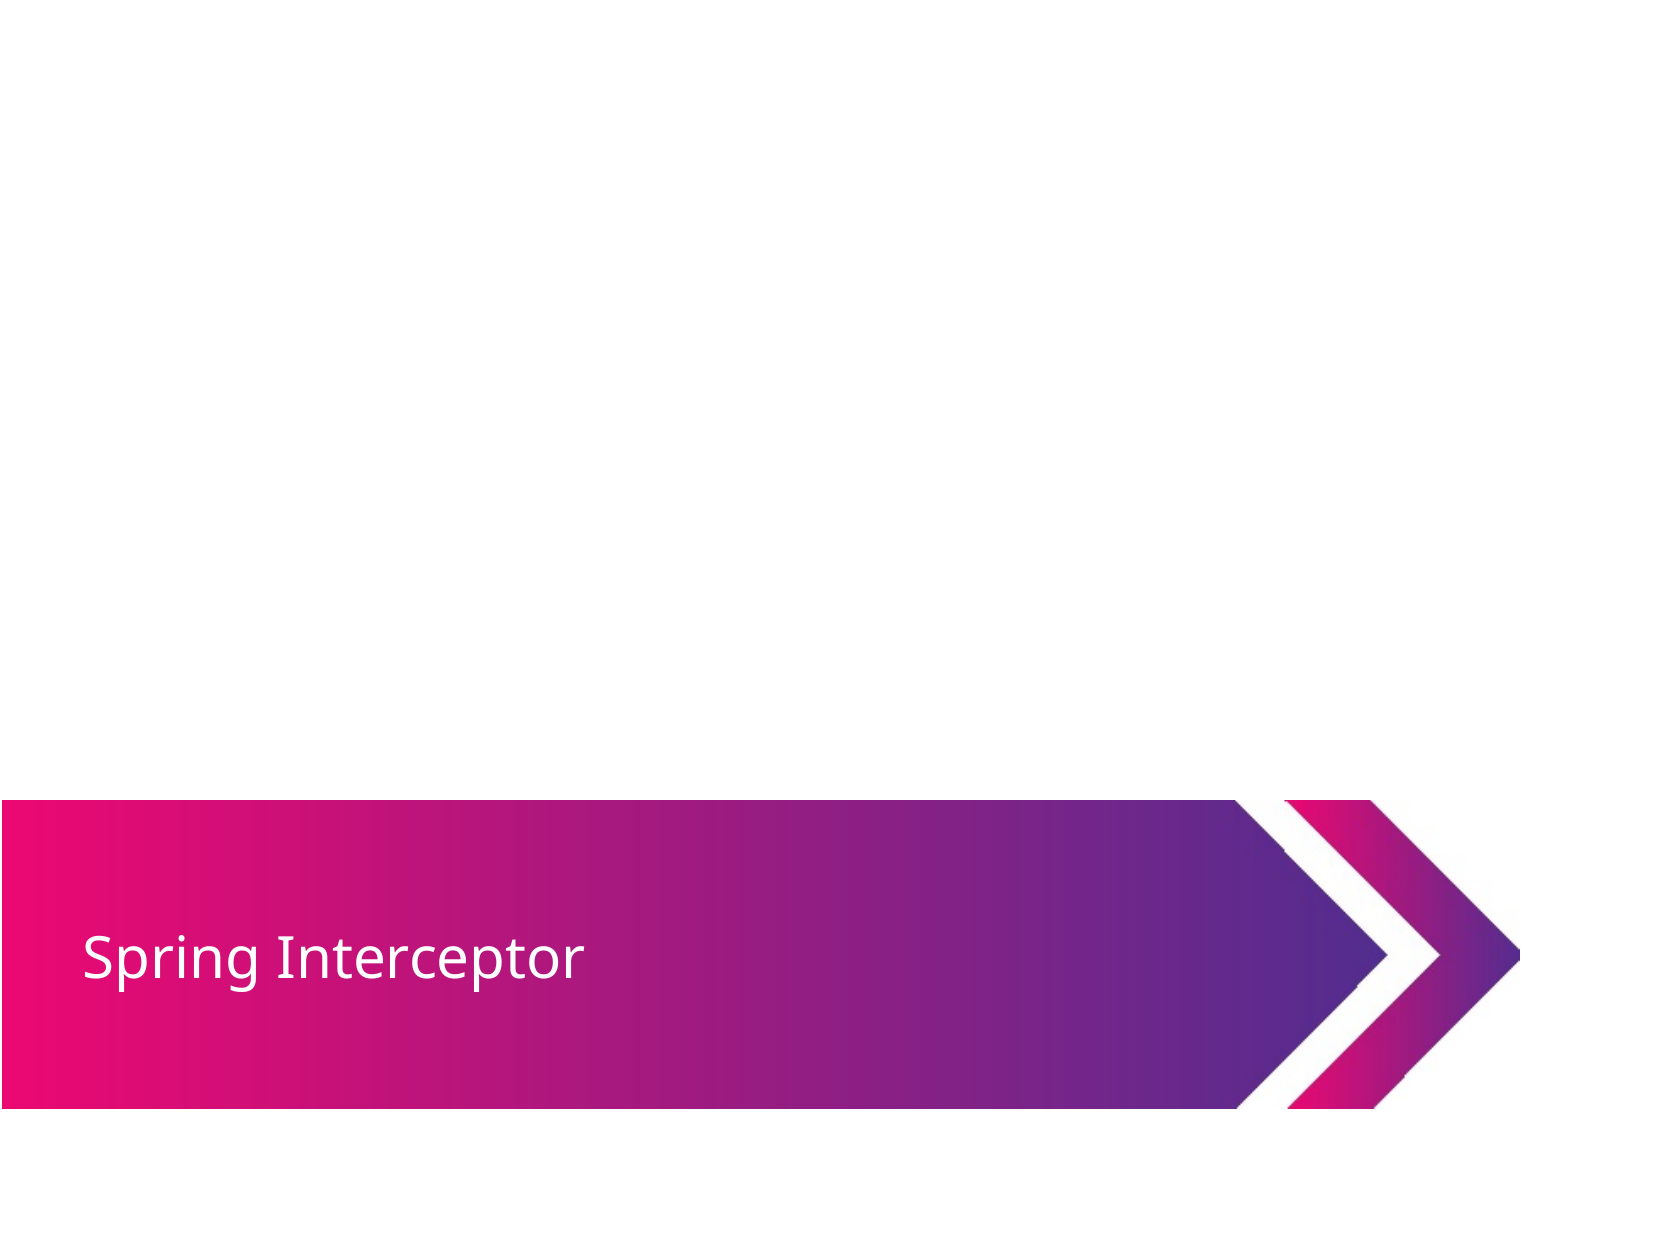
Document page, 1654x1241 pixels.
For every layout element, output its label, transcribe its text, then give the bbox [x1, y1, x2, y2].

title Spring Interceptor [82, 852, 1396, 1060]
picture [2, 800, 1520, 1109]
